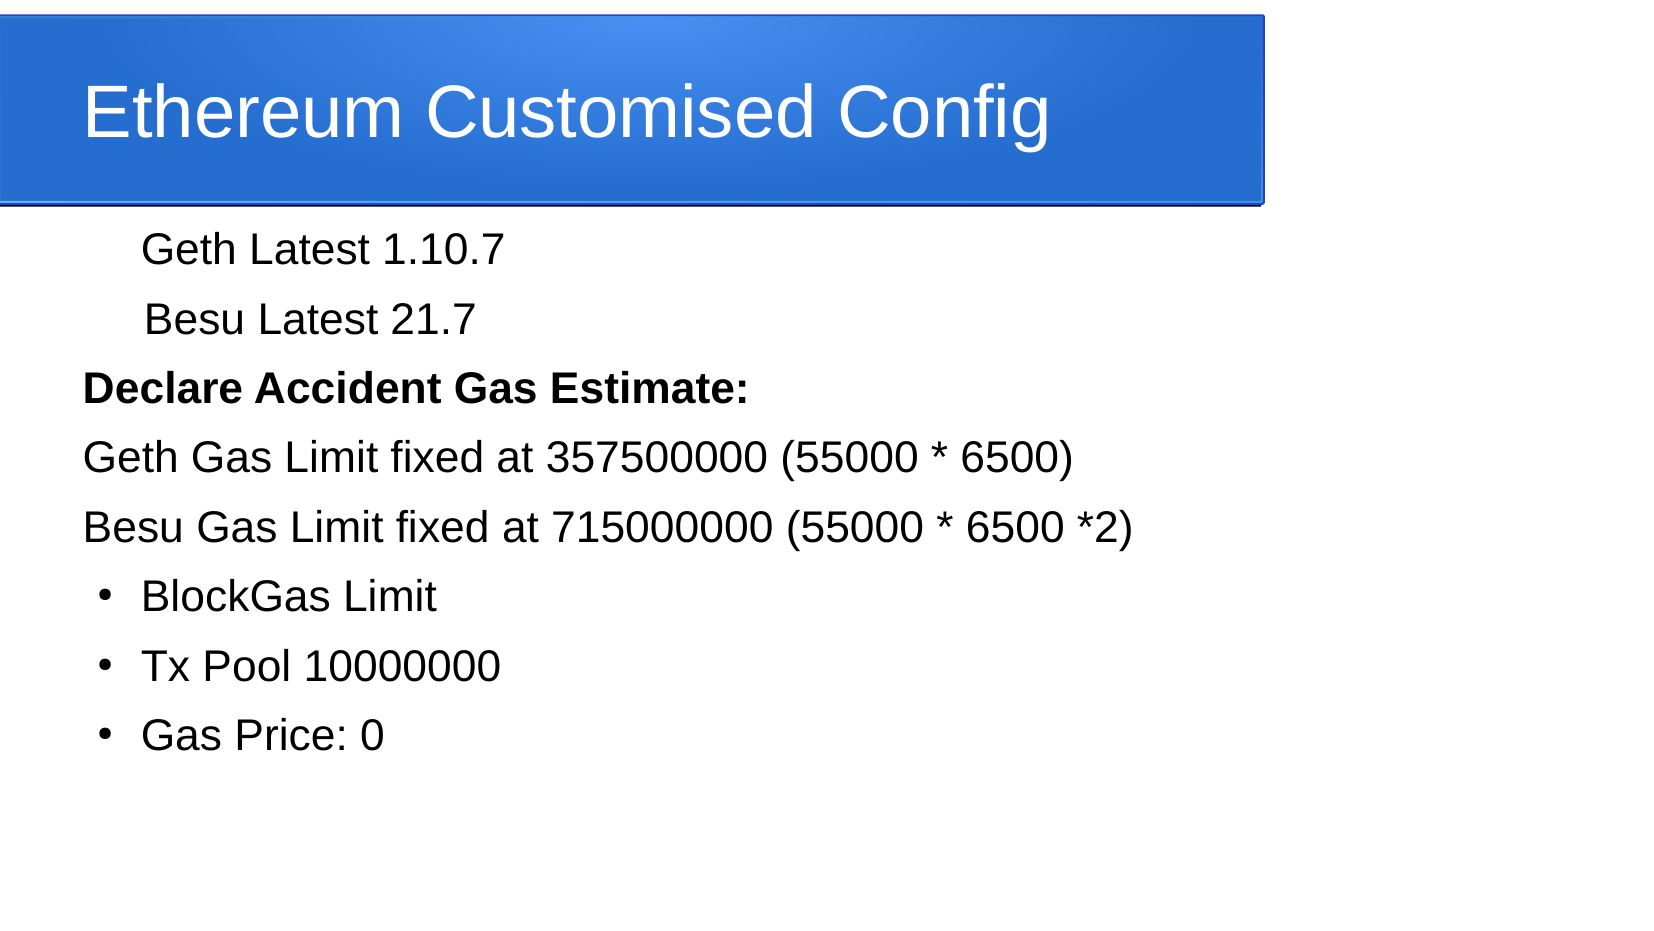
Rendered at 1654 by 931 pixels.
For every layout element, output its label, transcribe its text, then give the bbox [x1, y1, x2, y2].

title Ethereum Customised Config [82, 35, 1235, 189]
list Geth Latest 1.10.7 Besu Latest 21.7 Declare Accident Gas Estimate: Geth Gas Limit fixed at 357500000 (55000 * 6500) Besu Gas Limit fixed at 715000000 (55000 * 6500 *2) BlockGas Limit Tx Pool 10000000 Gas Price: 0 [82, 224, 1571, 764]
